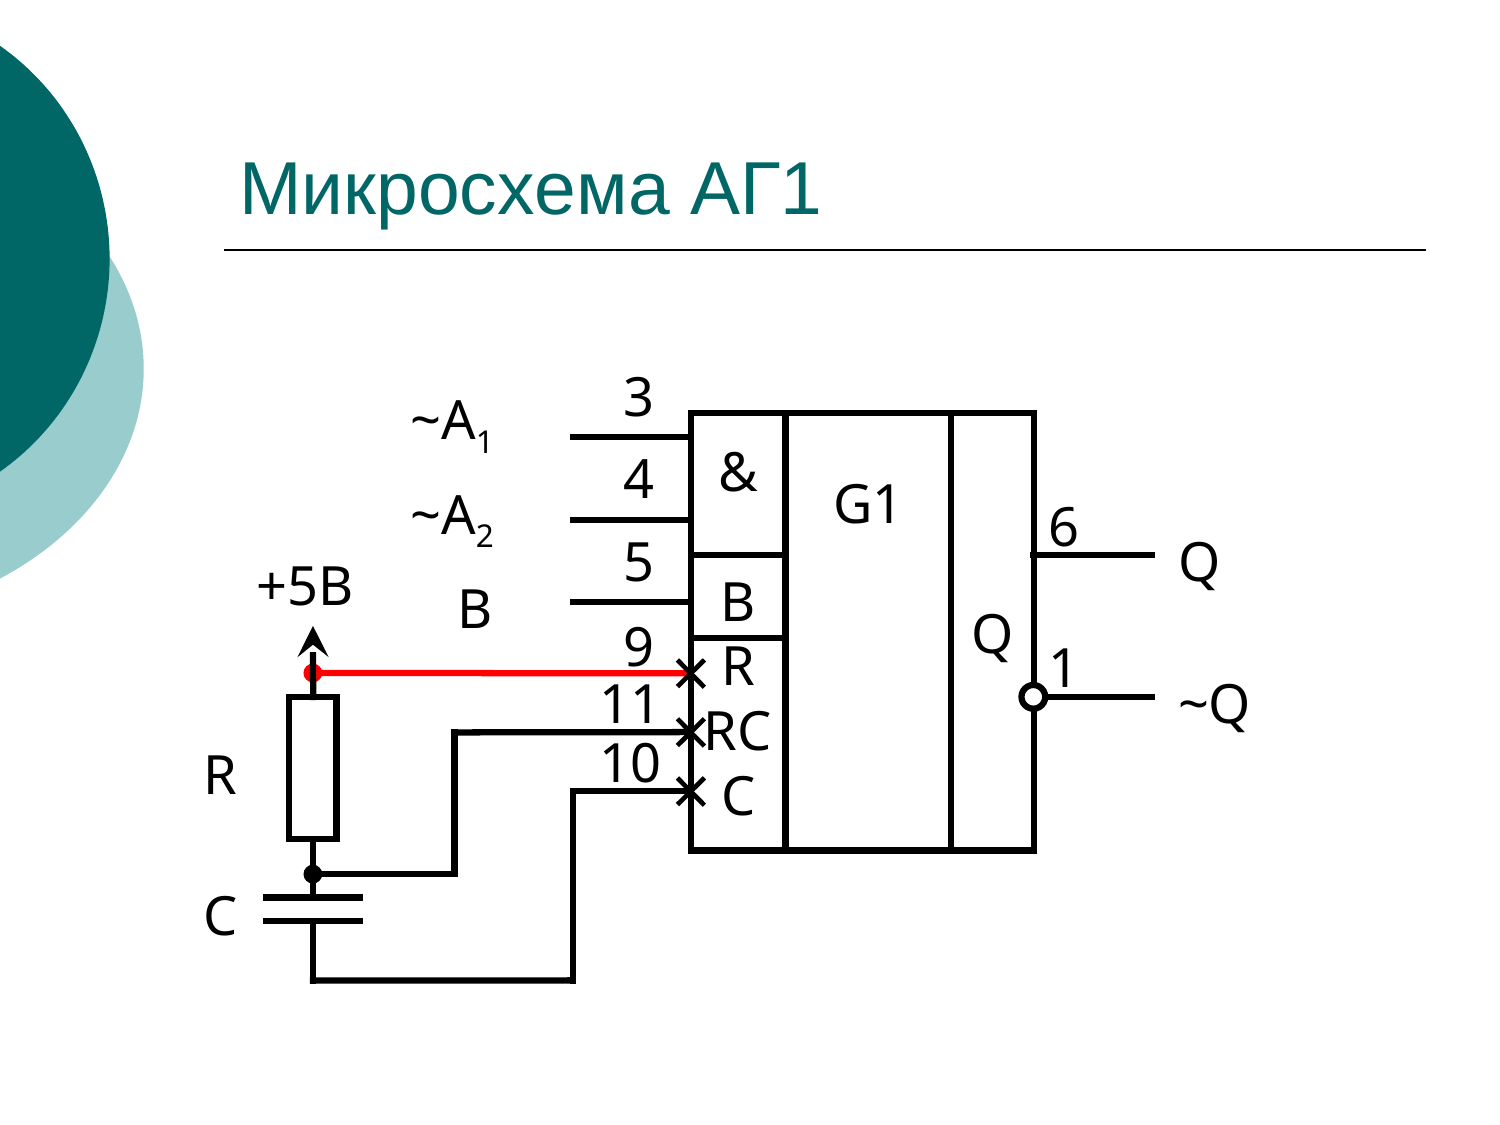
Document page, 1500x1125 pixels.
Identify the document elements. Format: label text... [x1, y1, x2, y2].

text_box 11 [584, 661, 691, 720]
text_box 9 [608, 604, 691, 661]
text_box G1 [785, 413, 951, 851]
text_box 4 [608, 437, 691, 518]
text_box & B R RC C [691, 413, 785, 552]
title Микросхема АГ1 [224, 49, 1425, 237]
text_box 3 [608, 354, 691, 435]
text_box R [188, 732, 272, 813]
text_box ~A1 [395, 377, 538, 468]
text_box +5В [242, 543, 443, 624]
text_box С [188, 874, 272, 955]
text_box 6 [1033, 484, 1117, 565]
text_box 10 [584, 720, 691, 801]
text_box Q [1163, 519, 1247, 601]
text_box B [442, 567, 526, 648]
text_box 1 [1033, 625, 1117, 707]
text_box ~A2 [395, 472, 538, 562]
text_box [1021, 685, 1040, 709]
text_box 5 [608, 519, 691, 601]
text_box & B R RC C [690, 641, 785, 851]
text_box 9 [630, 631, 646, 648]
text_box [289, 696, 337, 839]
text_box Q [951, 413, 1034, 851]
text_box & B R RC C [691, 558, 785, 635]
text_box ~Q [1163, 661, 1282, 742]
